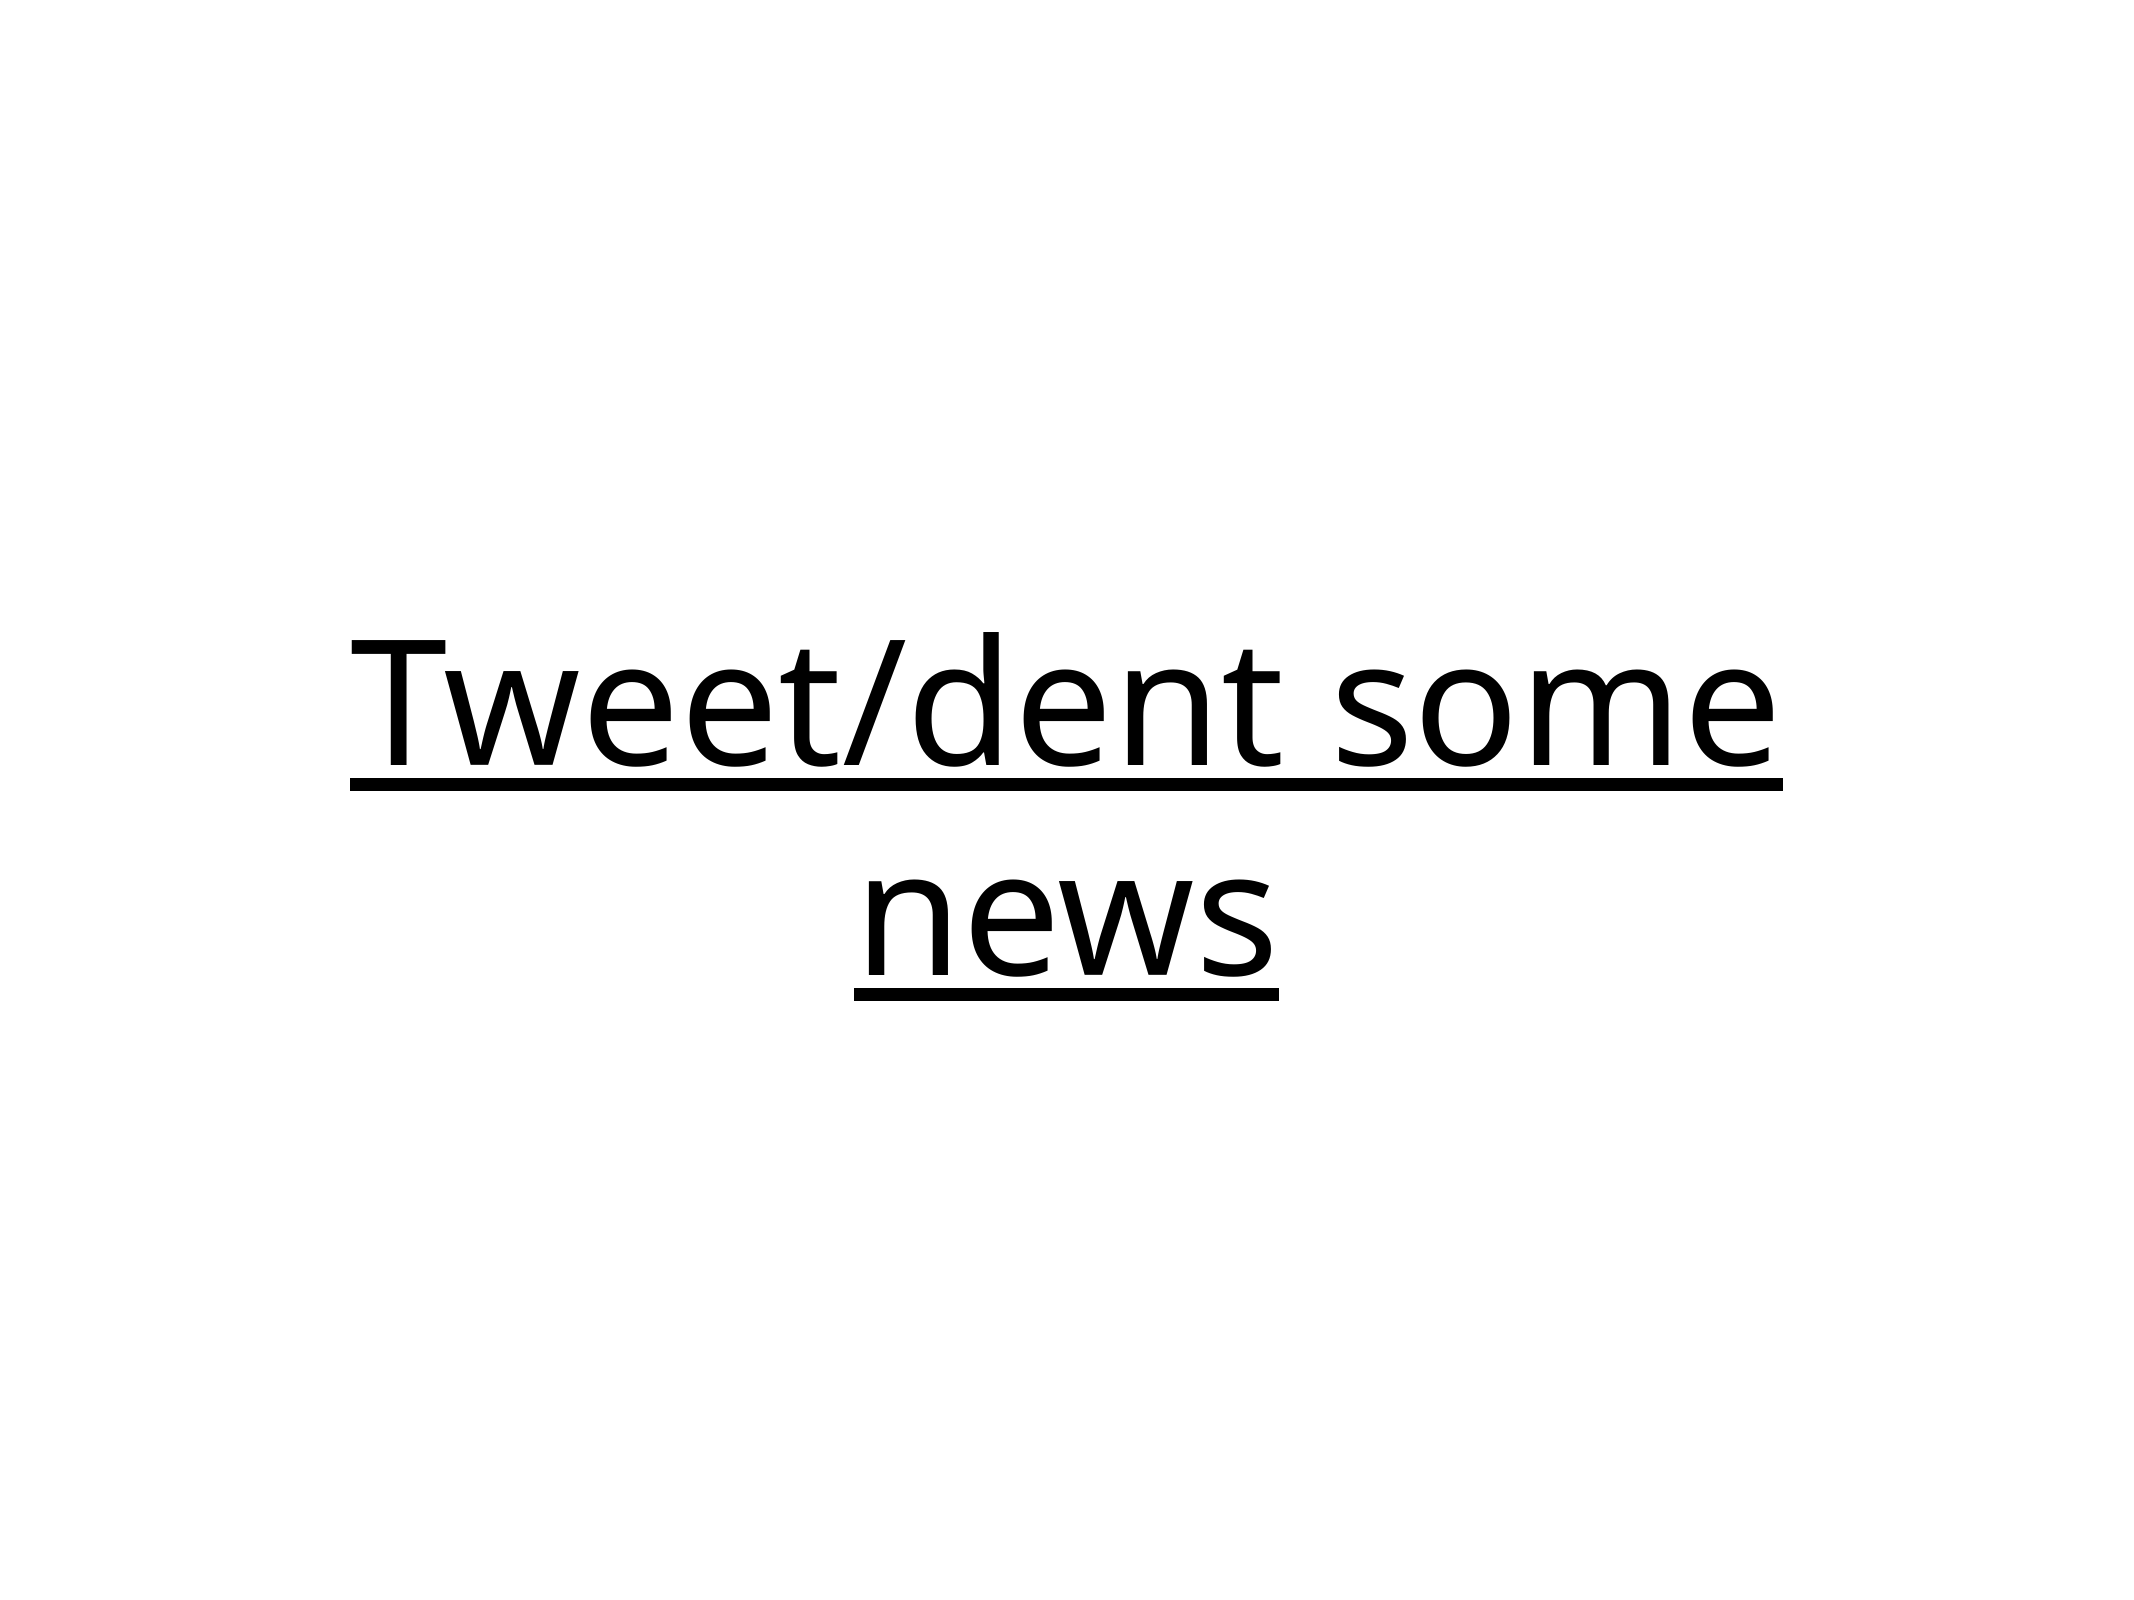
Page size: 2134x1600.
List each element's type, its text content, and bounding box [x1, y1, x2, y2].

title Tweet/dent some news [208, 487, 1925, 1113]
